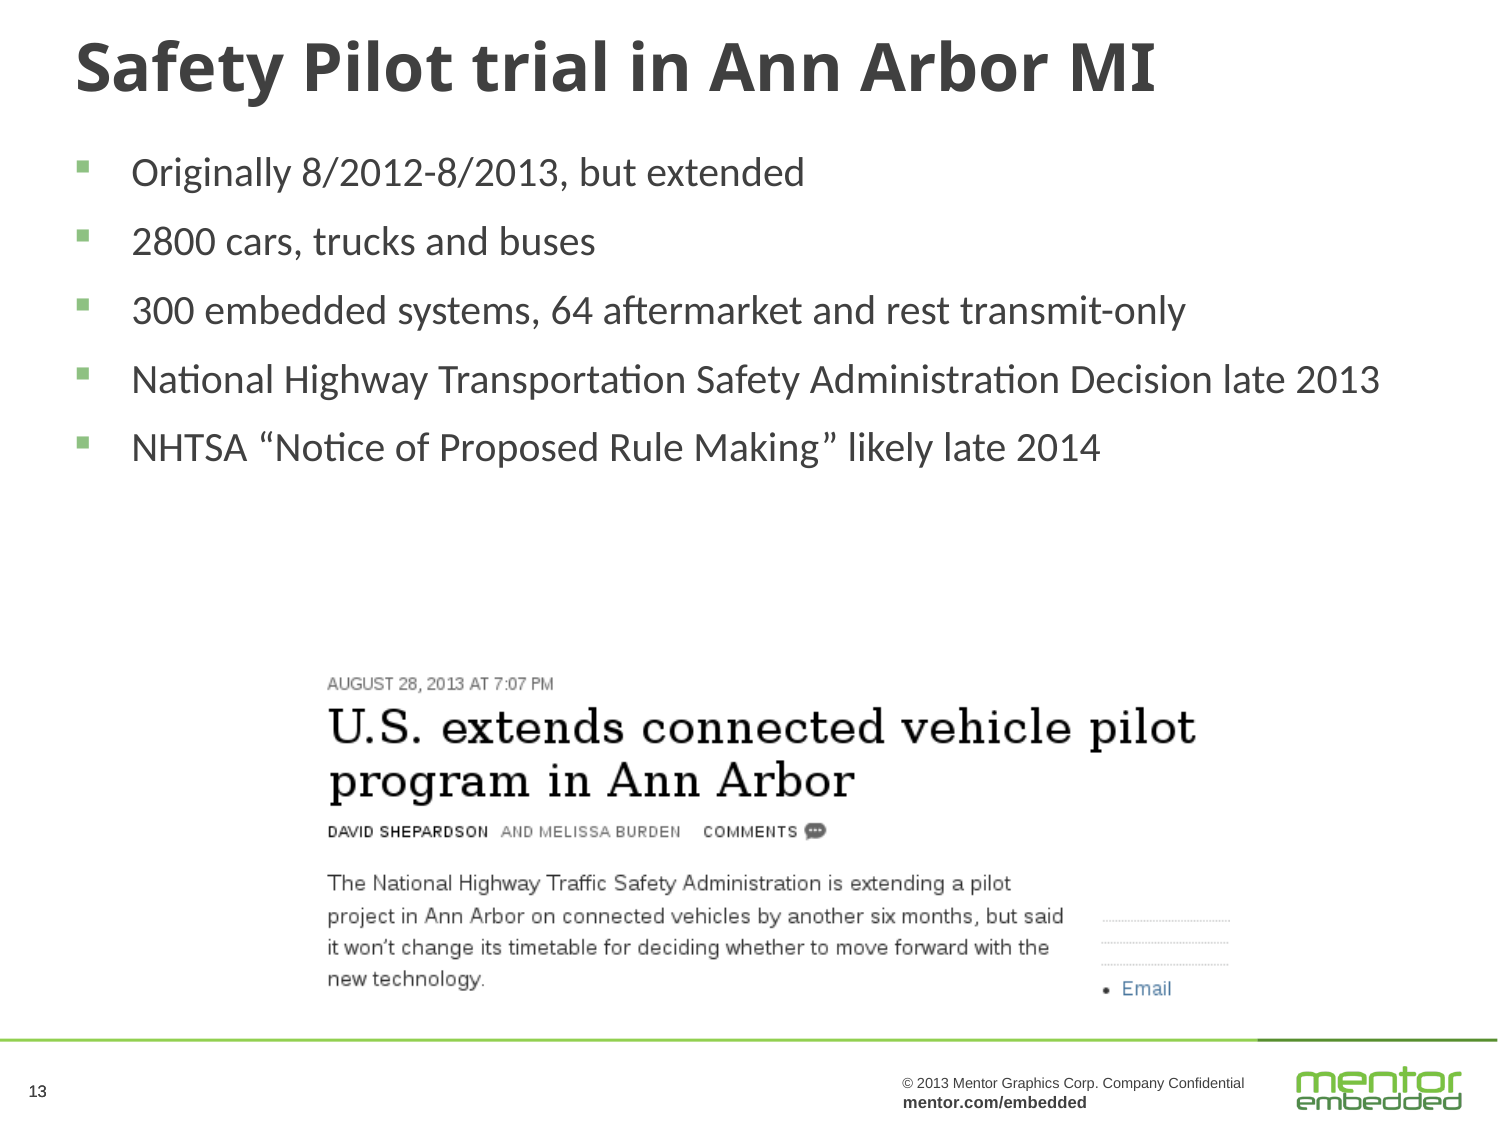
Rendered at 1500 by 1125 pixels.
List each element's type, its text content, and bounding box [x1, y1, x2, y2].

picture [1292, 1062, 1464, 1114]
title Safety Pilot trial in Ann Arbor MI [0, 0, 1500, 113]
list Originally 8/2012-8/2013, but extended 2800 cars, trucks and buses 300 embedded systems, 64 aftermarket and rest transmit-only National Highway Transportation Safety Administration Decision late 2013 NHTSA “Notice of Proposed Rule Making” likely late 2014 [0, 137, 1500, 1025]
picture [312, 662, 1230, 1005]
